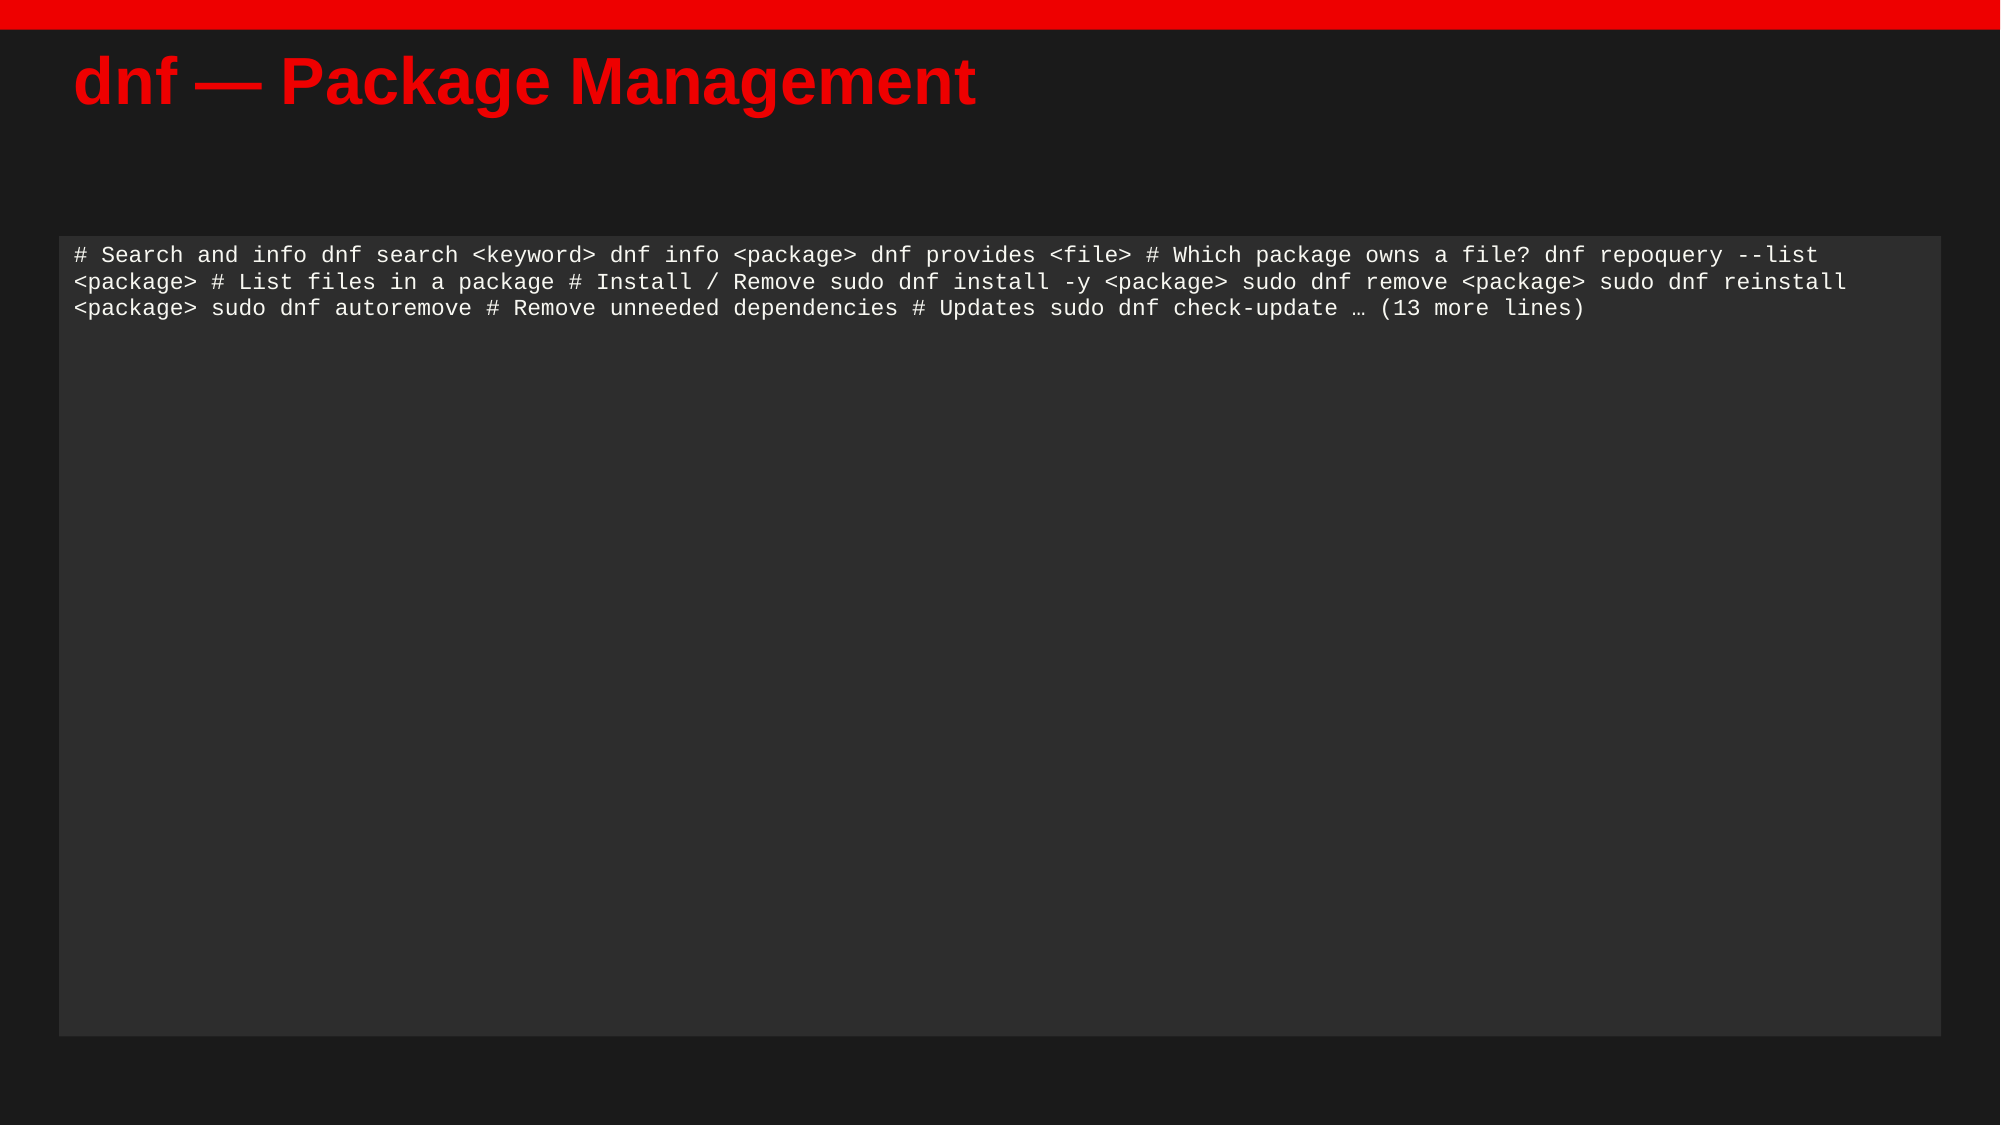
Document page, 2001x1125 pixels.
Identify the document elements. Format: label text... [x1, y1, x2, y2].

text_box dnf — Package Management [59, 36, 1942, 208]
text_box [0, 0, 2001, 30]
text_box # Search and info dnf search <keyword> dnf info <package> dnf provides <file> # Which package owns a file? dnf repoquery --list <package> # List files in a package # Install / Remove sudo dnf install -y <package> sudo dnf remove <package> sudo dnf reinstall <package> sudo dnf autoremove # Remove unneeded dependencies # Updates sudo dnf check-update … (13 more lines) [59, 236, 1942, 1037]
